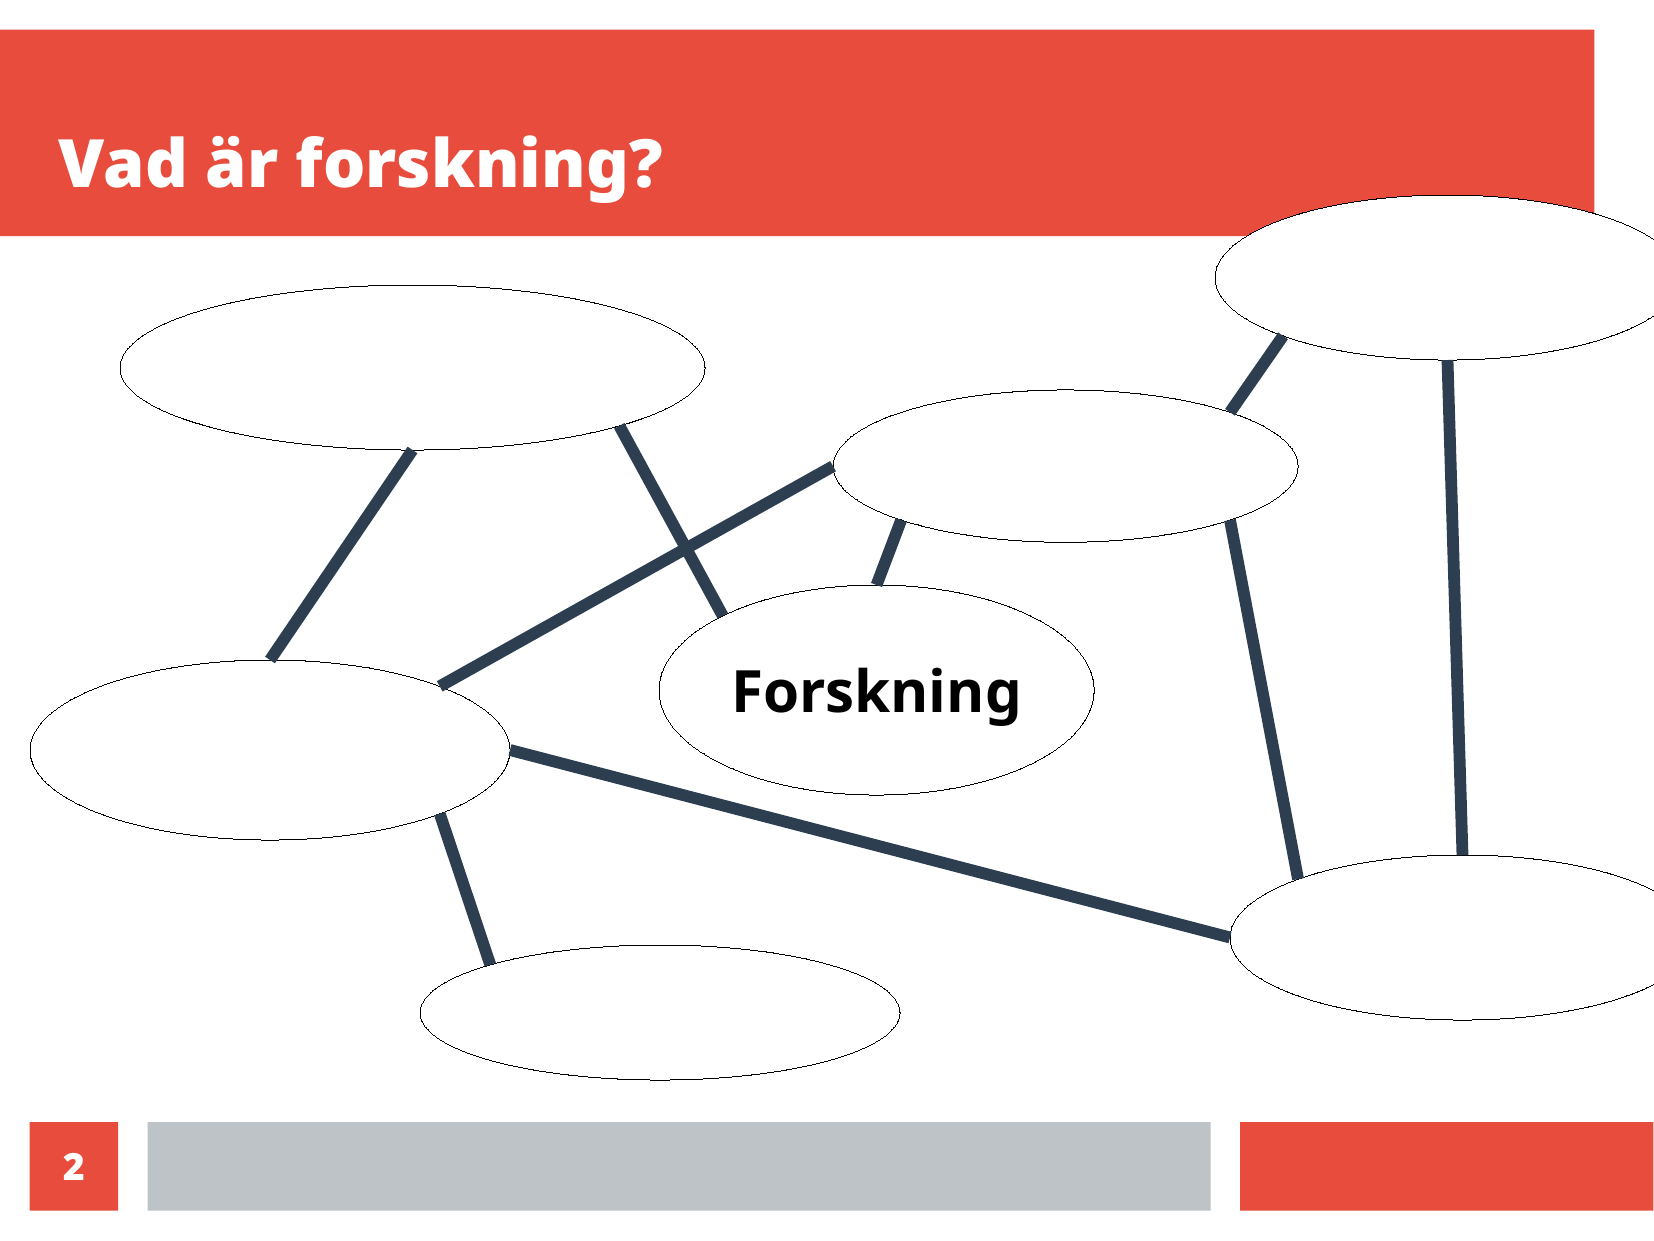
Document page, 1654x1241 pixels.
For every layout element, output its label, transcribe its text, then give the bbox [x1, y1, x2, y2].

text_box [833, 389, 1299, 543]
text_box [420, 945, 901, 1081]
text_box [30, 660, 510, 841]
text_box Forskning [659, 585, 1095, 796]
title Vad är forskning? [59, 59, 1595, 207]
text_box [1215, 195, 1654, 361]
text_box [120, 285, 706, 451]
text_box [1230, 855, 1654, 1021]
